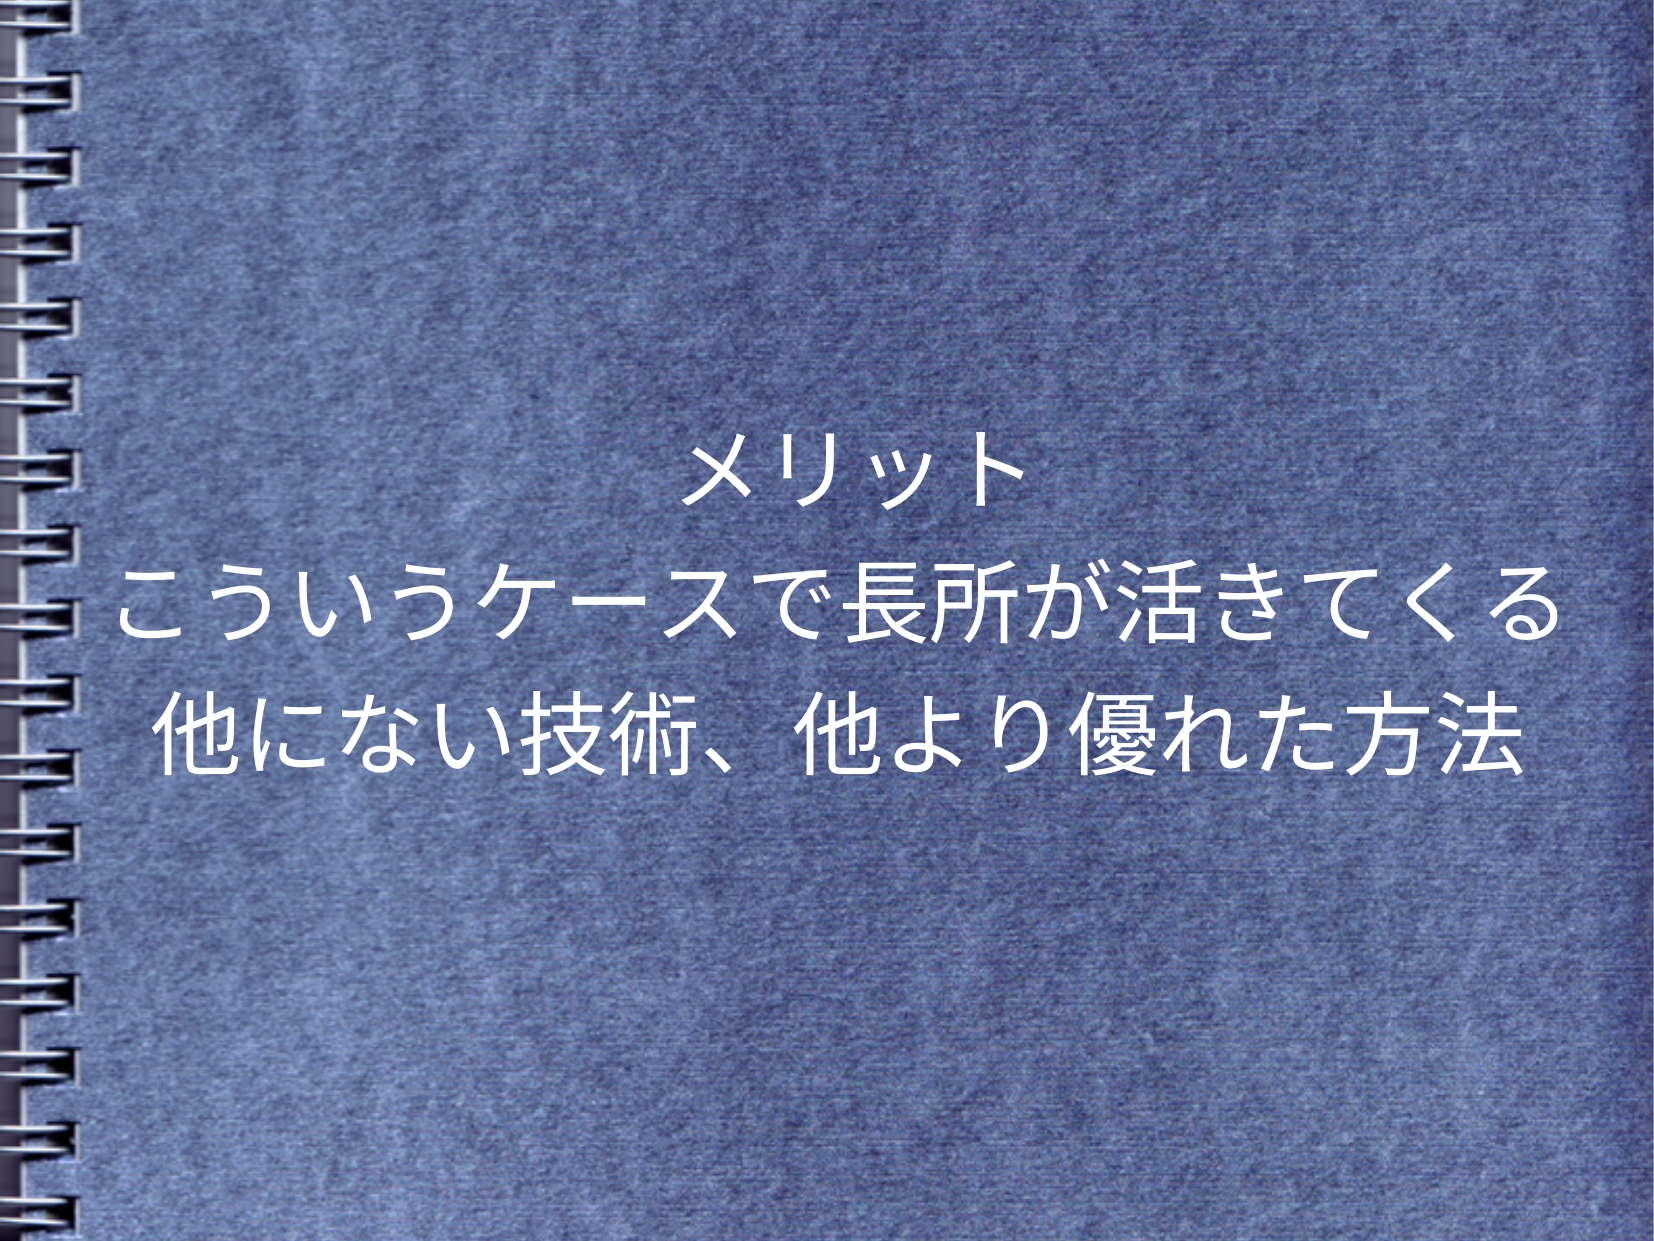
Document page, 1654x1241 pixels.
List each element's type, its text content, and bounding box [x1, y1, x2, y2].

title メリット こういうケースで長所が活きてくる 他にない技術、他より優れた方法 [94, 391, 1583, 801]
picture [0, 0, 1654, 1241]
